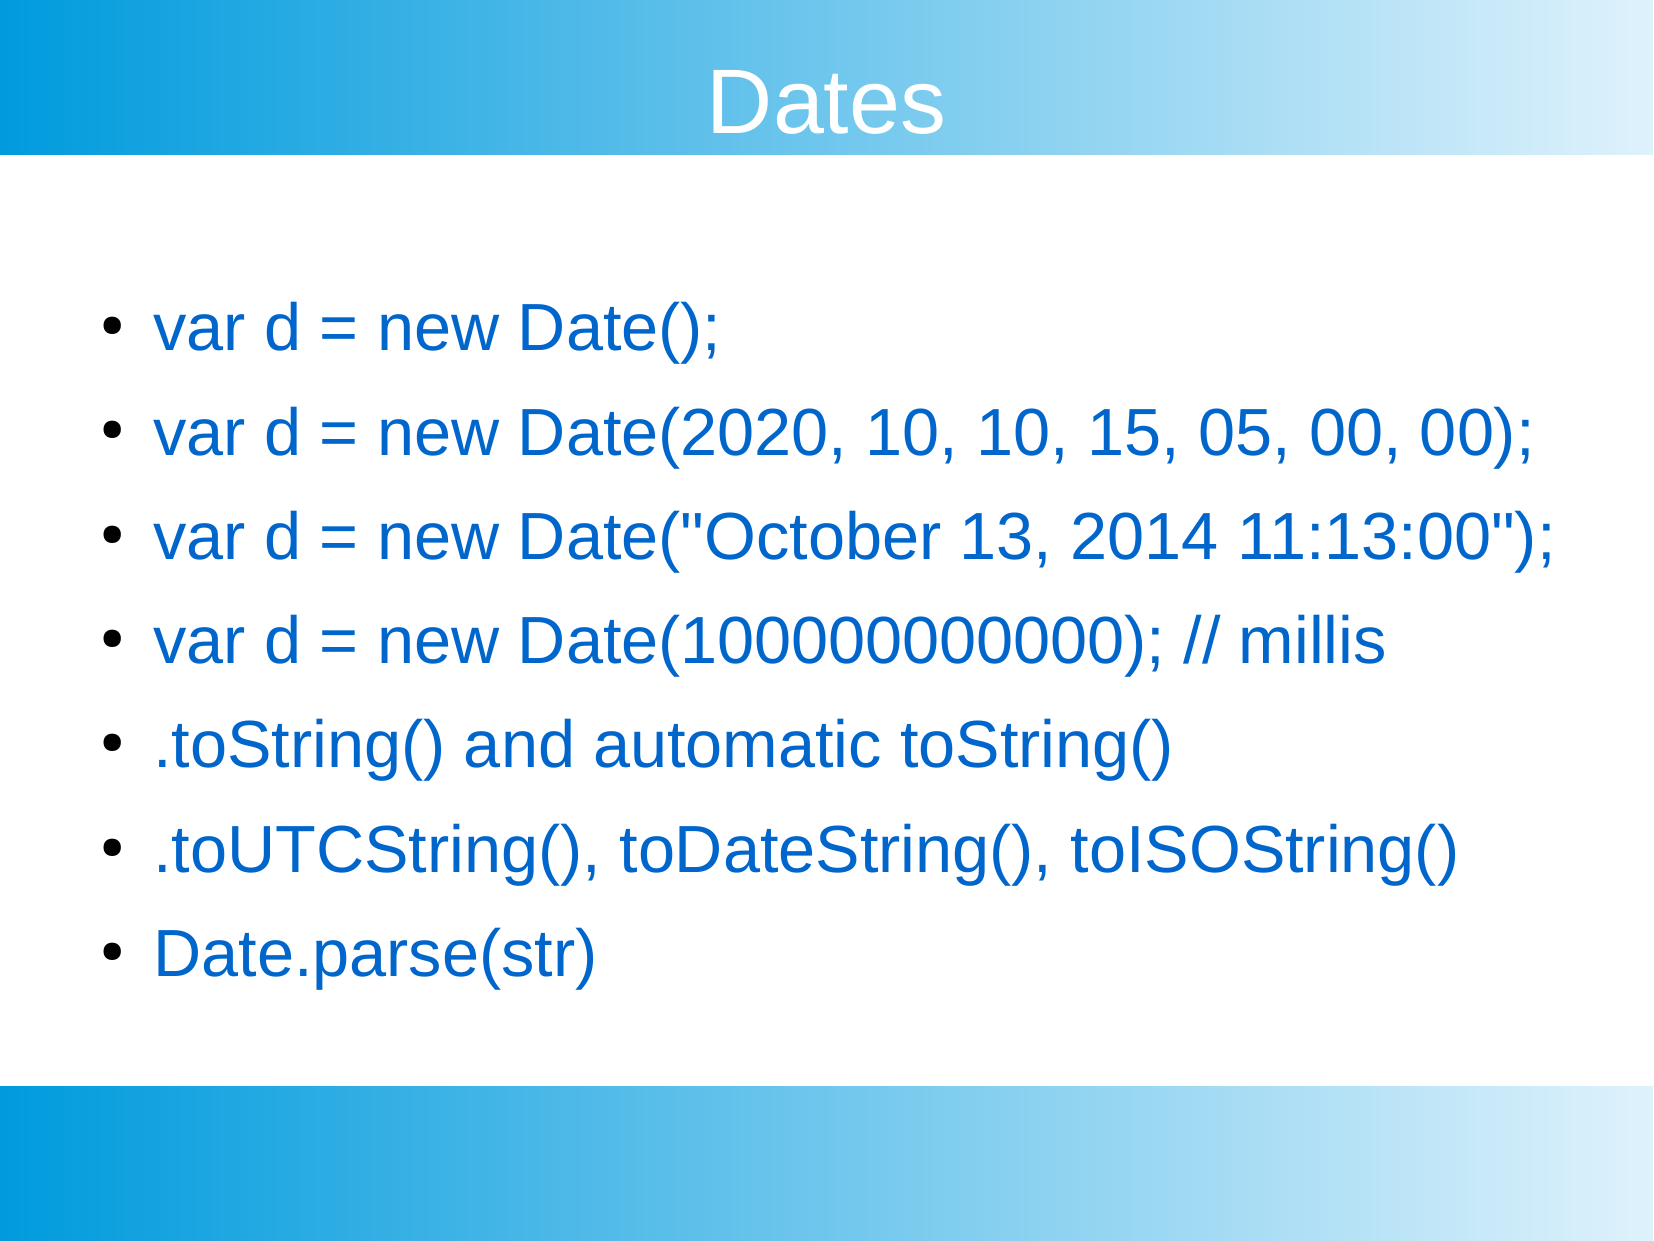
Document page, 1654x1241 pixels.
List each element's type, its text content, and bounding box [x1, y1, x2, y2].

list var d = new Date(); var d = new Date(2020, 10, 10, 15, 05, 00, 00); var d = new Date("October 13, 2014 11:13:00"); var d = new Date(100000000000); // millis .toString() and automatic toString() .toUTCString(), toDateString(), toISOString() Date.parse(str) [82, 290, 1571, 1010]
title Dates [82, 49, 1571, 155]
